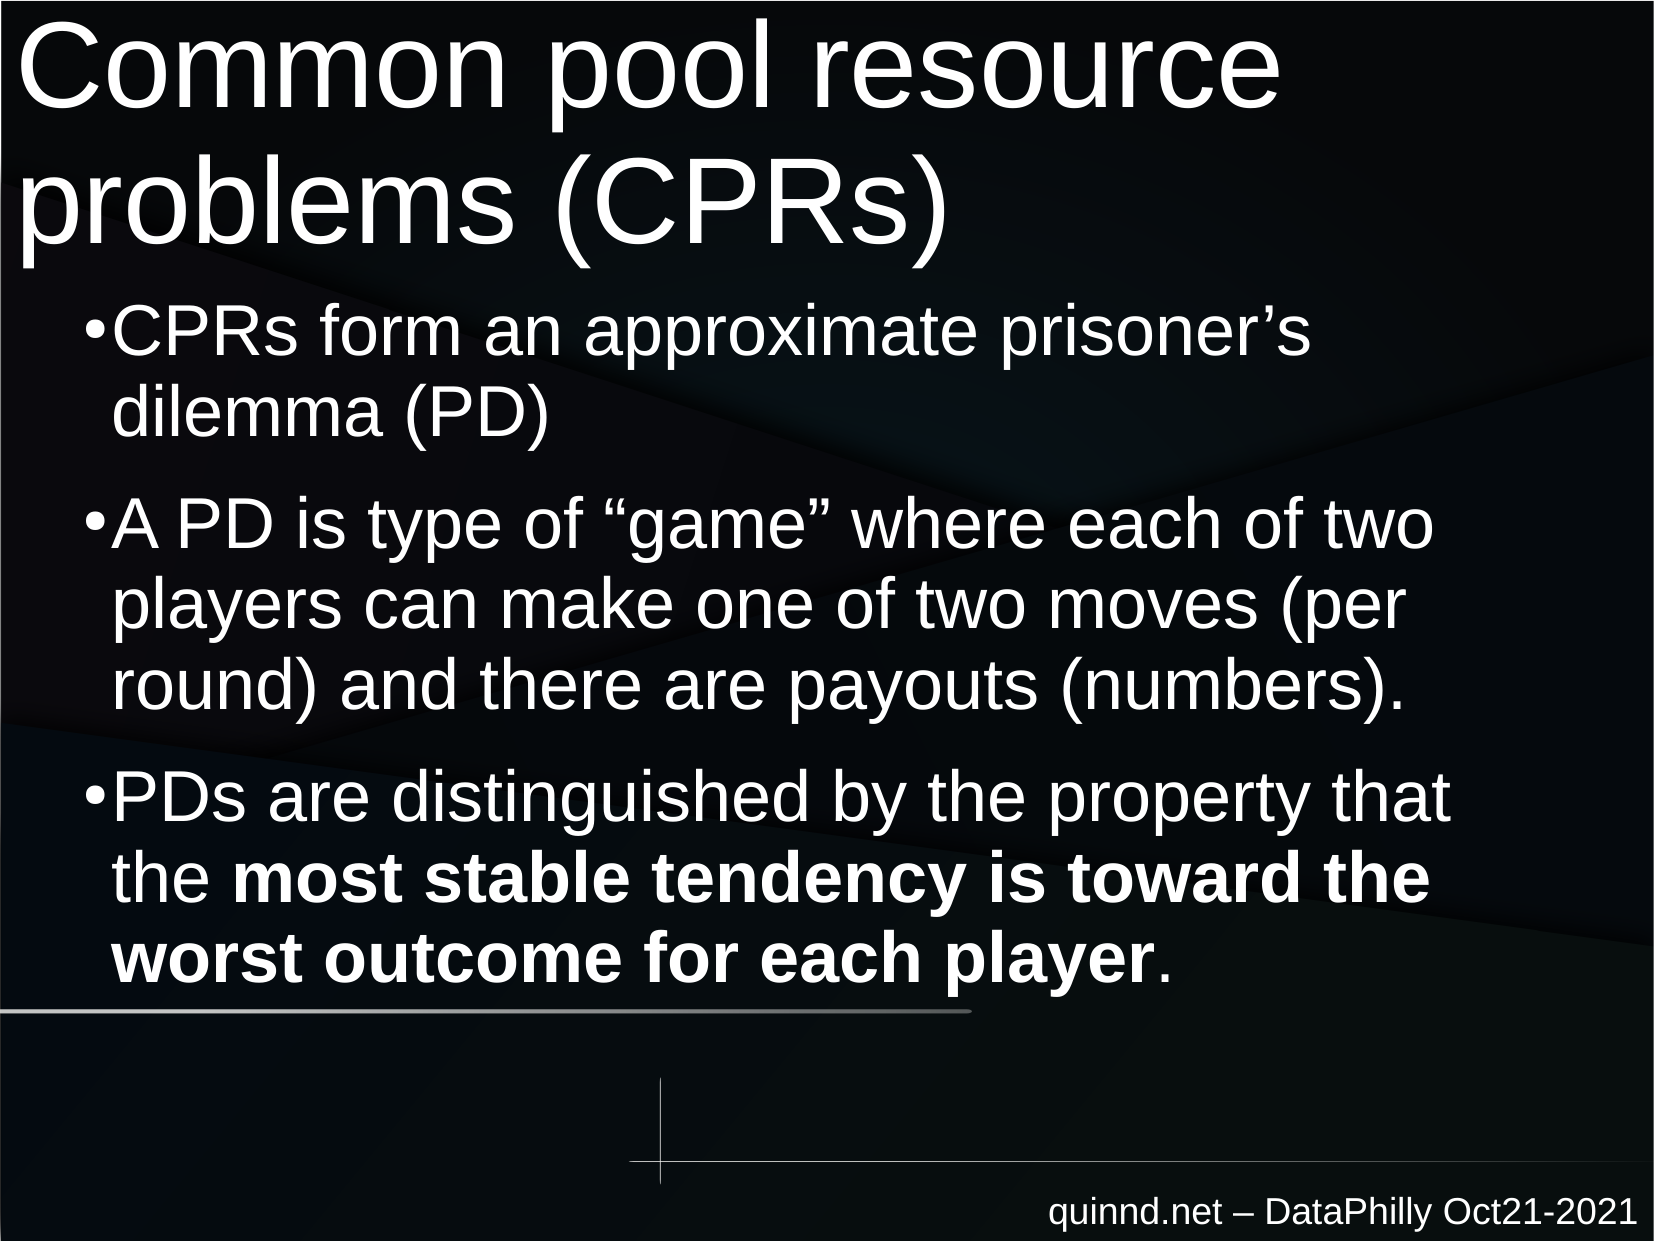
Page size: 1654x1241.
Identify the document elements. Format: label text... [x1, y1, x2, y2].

title Common pool resource problems (CPRs) [15, 0, 1651, 271]
list CPRs form an approximate prisoner’s dilemma (PD) A PD is type of “game” where each of two players can make one of two moves (per round) and there are payouts (numbers). PDs are distinguished by the property that the most stable tendency is toward the worst outcome for each player. [82, 290, 1571, 1010]
picture [0, 0, 1654, 1241]
